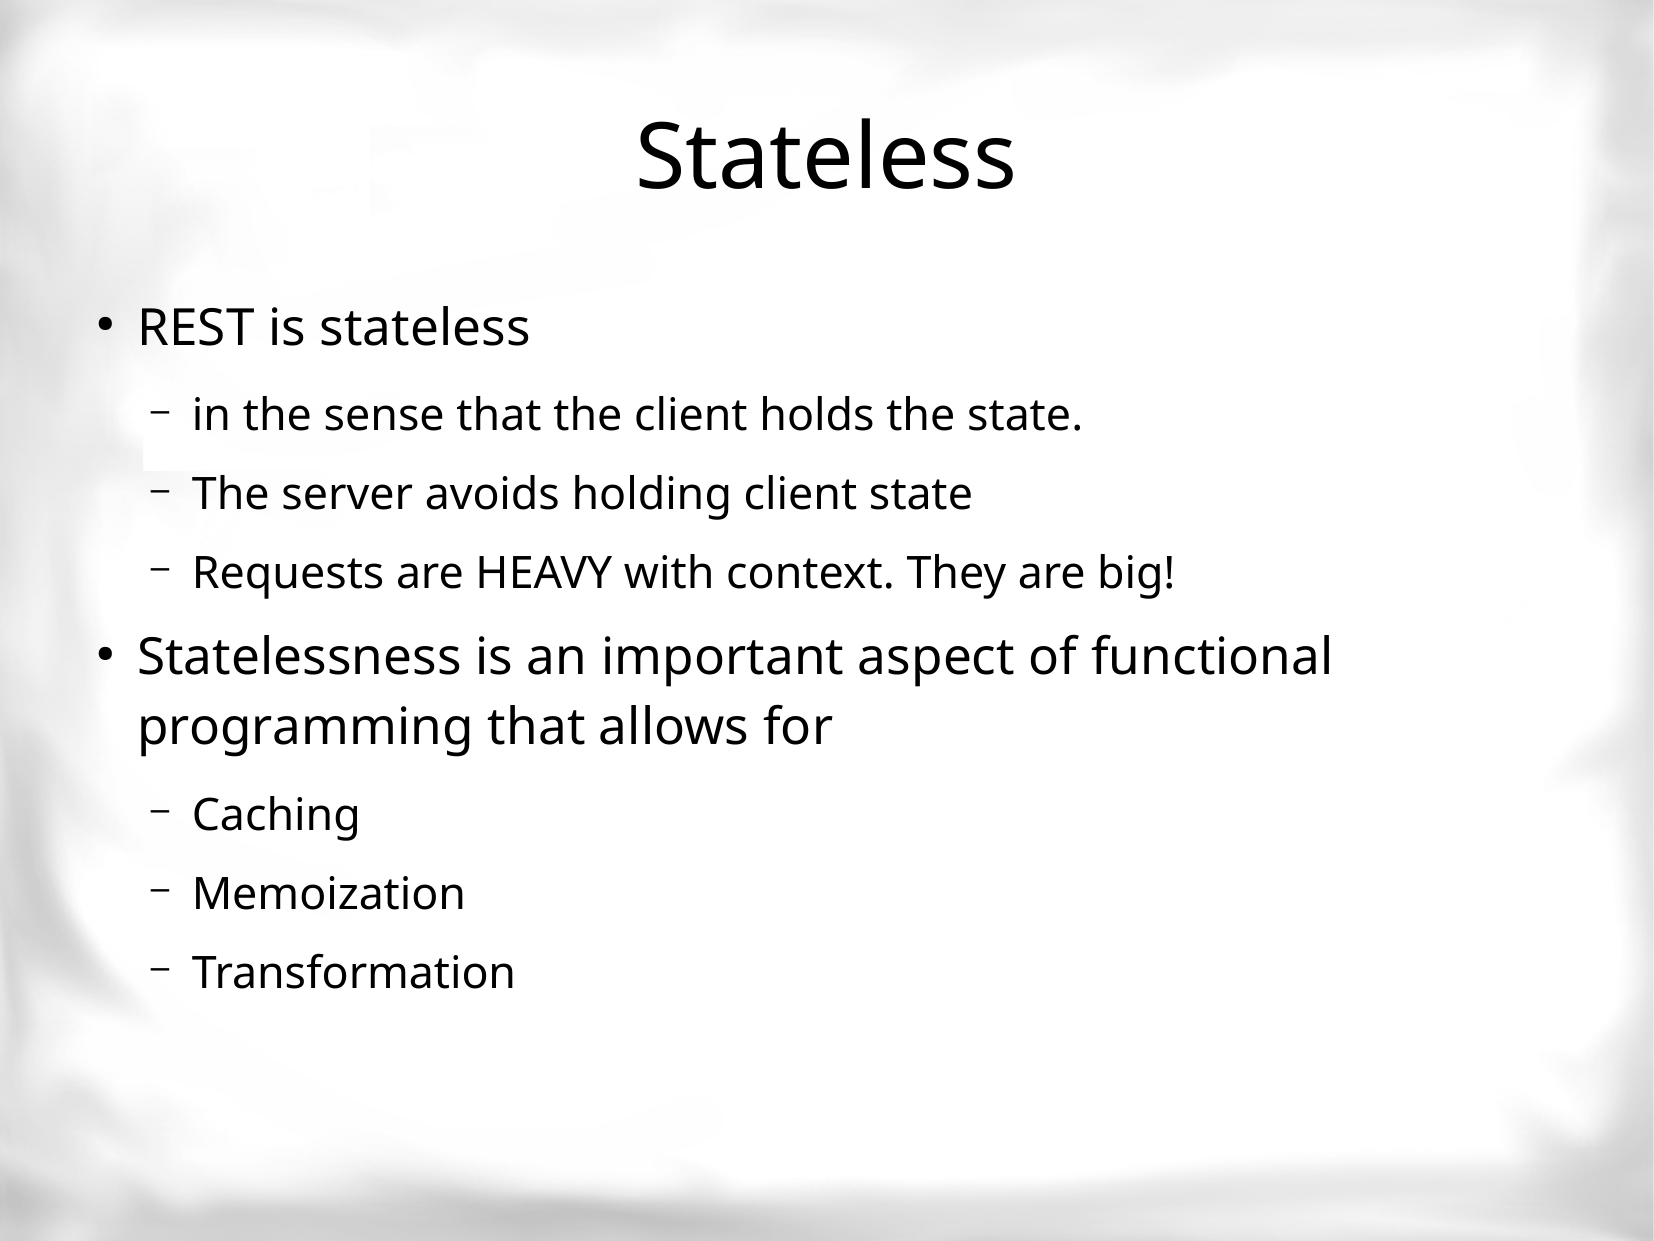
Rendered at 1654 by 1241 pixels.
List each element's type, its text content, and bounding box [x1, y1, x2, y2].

title Stateless [82, 49, 1571, 257]
picture [0, 0, 1654, 1241]
list REST is stateless in the sense that the client holds the state. The server avoids holding client state Requests are HEAVY with context. They are big! Statelessness is an important aspect of functional programming that allows for Caching Memoization Transformation [82, 290, 1571, 1010]
